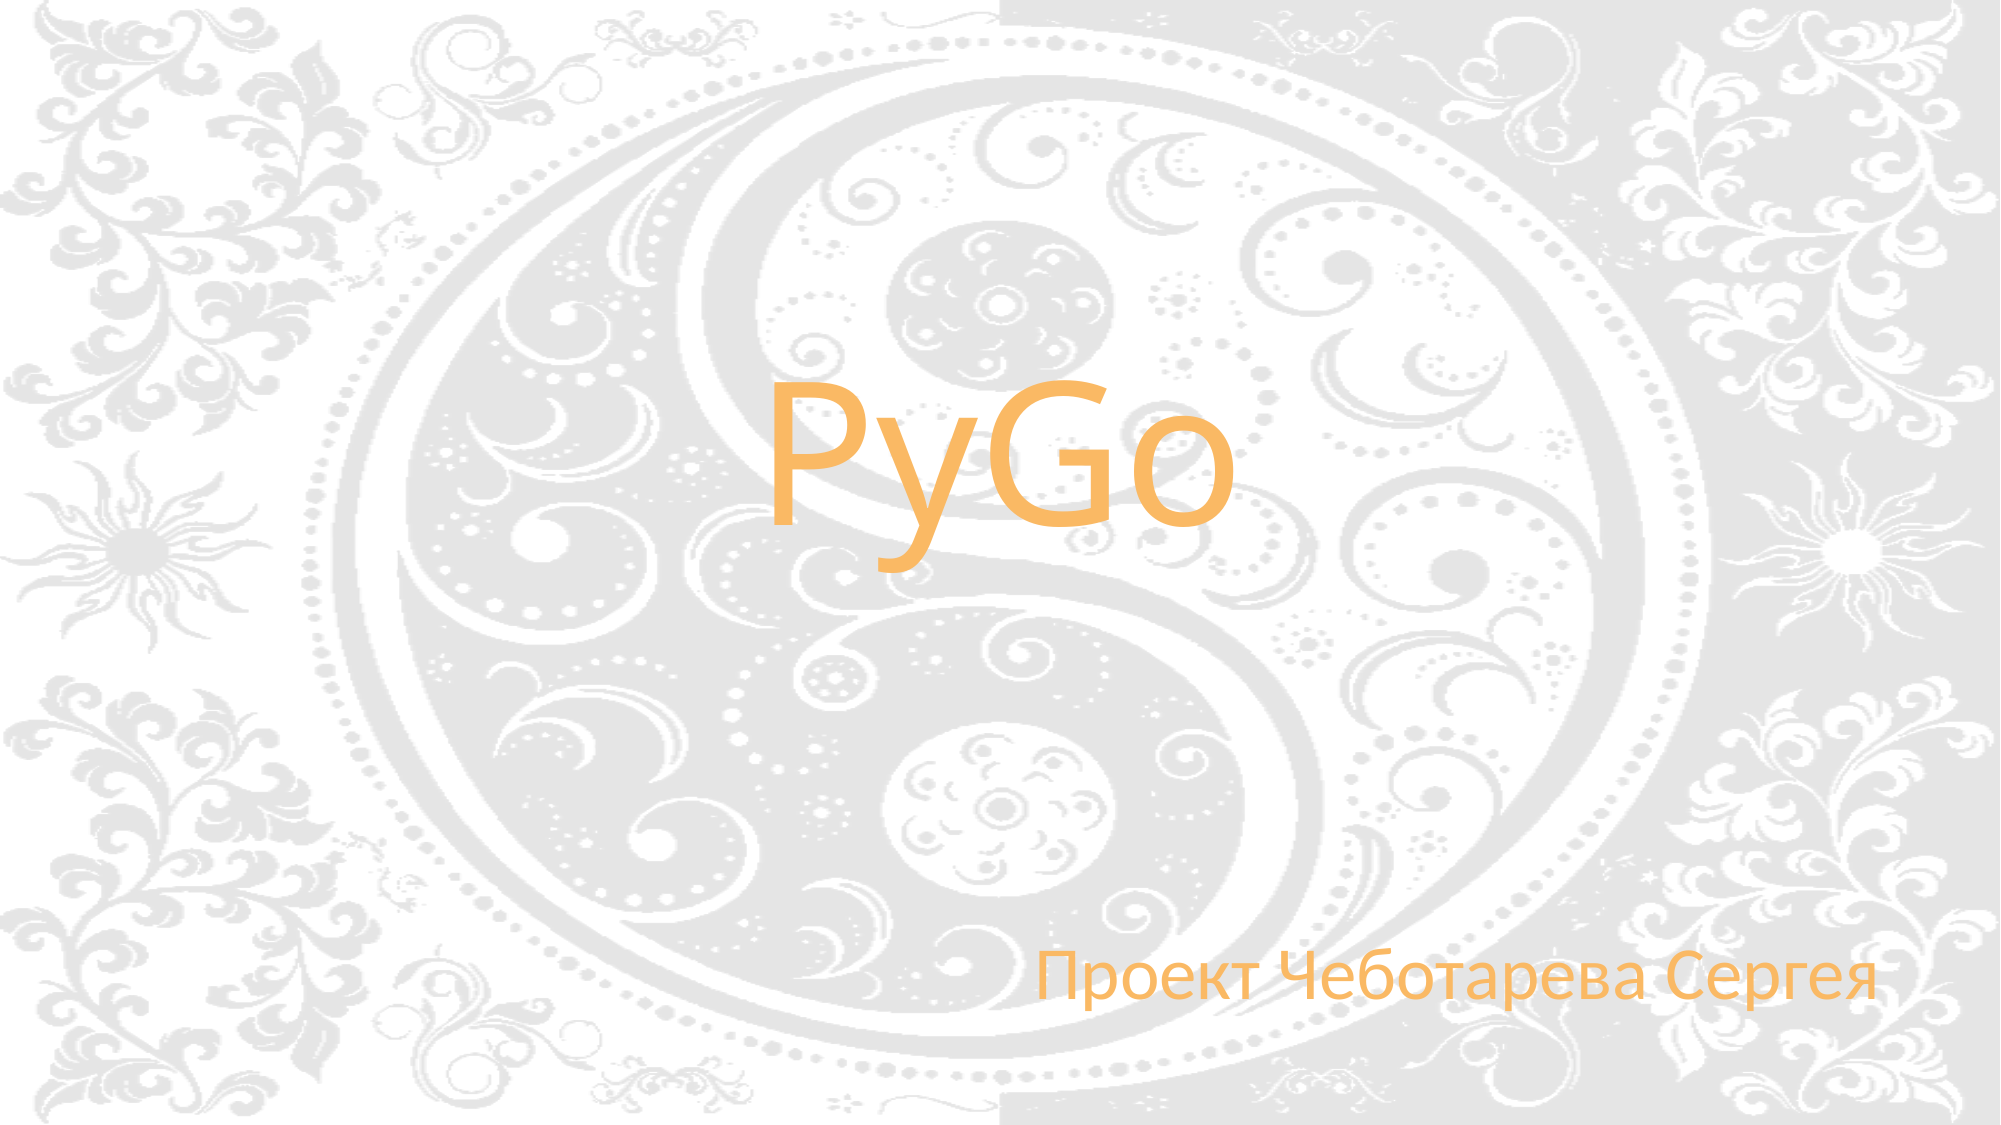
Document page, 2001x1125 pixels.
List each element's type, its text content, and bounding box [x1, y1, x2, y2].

picture [0, 0, 2000, 1125]
subtitle Проект Чеботарева Сергея [990, 927, 1926, 1022]
title PyGo [249, 184, 1750, 576]
